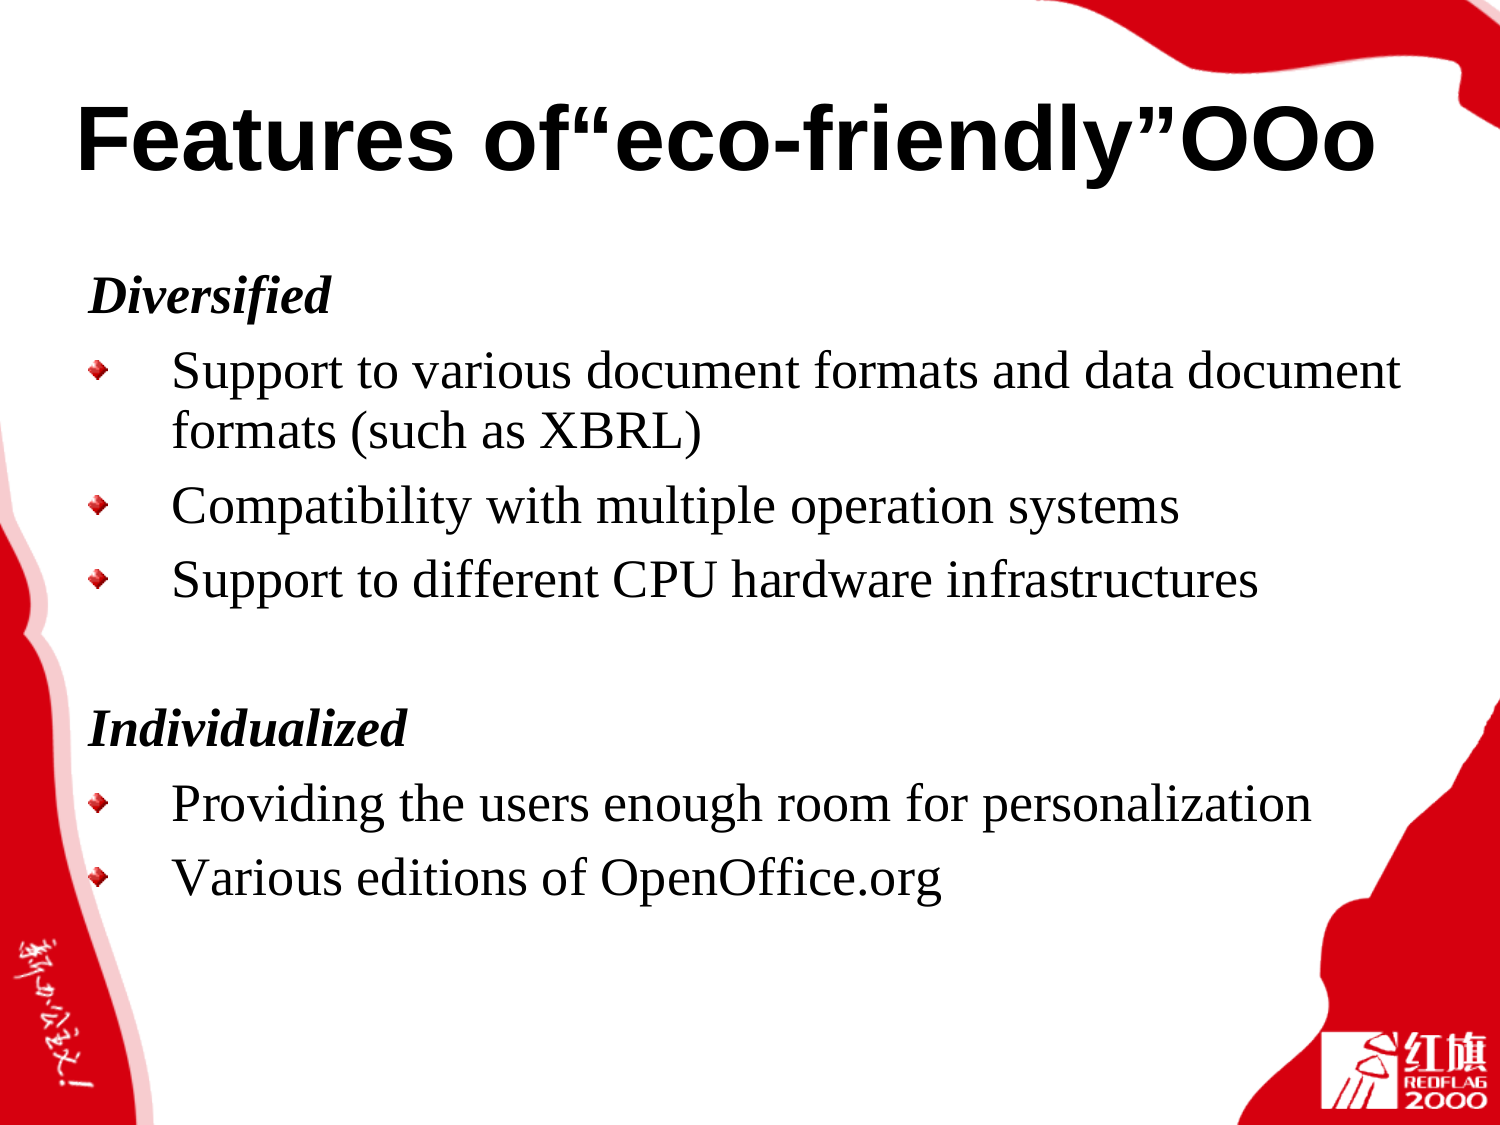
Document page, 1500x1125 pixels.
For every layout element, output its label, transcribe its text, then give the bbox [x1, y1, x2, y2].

title Features of“eco-friendly”OOo [75, 52, 1426, 226]
list Diversified Support to various document formats and data document formats (such as XBRL) Compatibility with multiple operation systems Support to different CPU hardware infrastructures Individualized Providing the users enough room for personalization Various editions of OpenOffice.org [88, 265, 1439, 994]
picture [0, 0, 1500, 1125]
